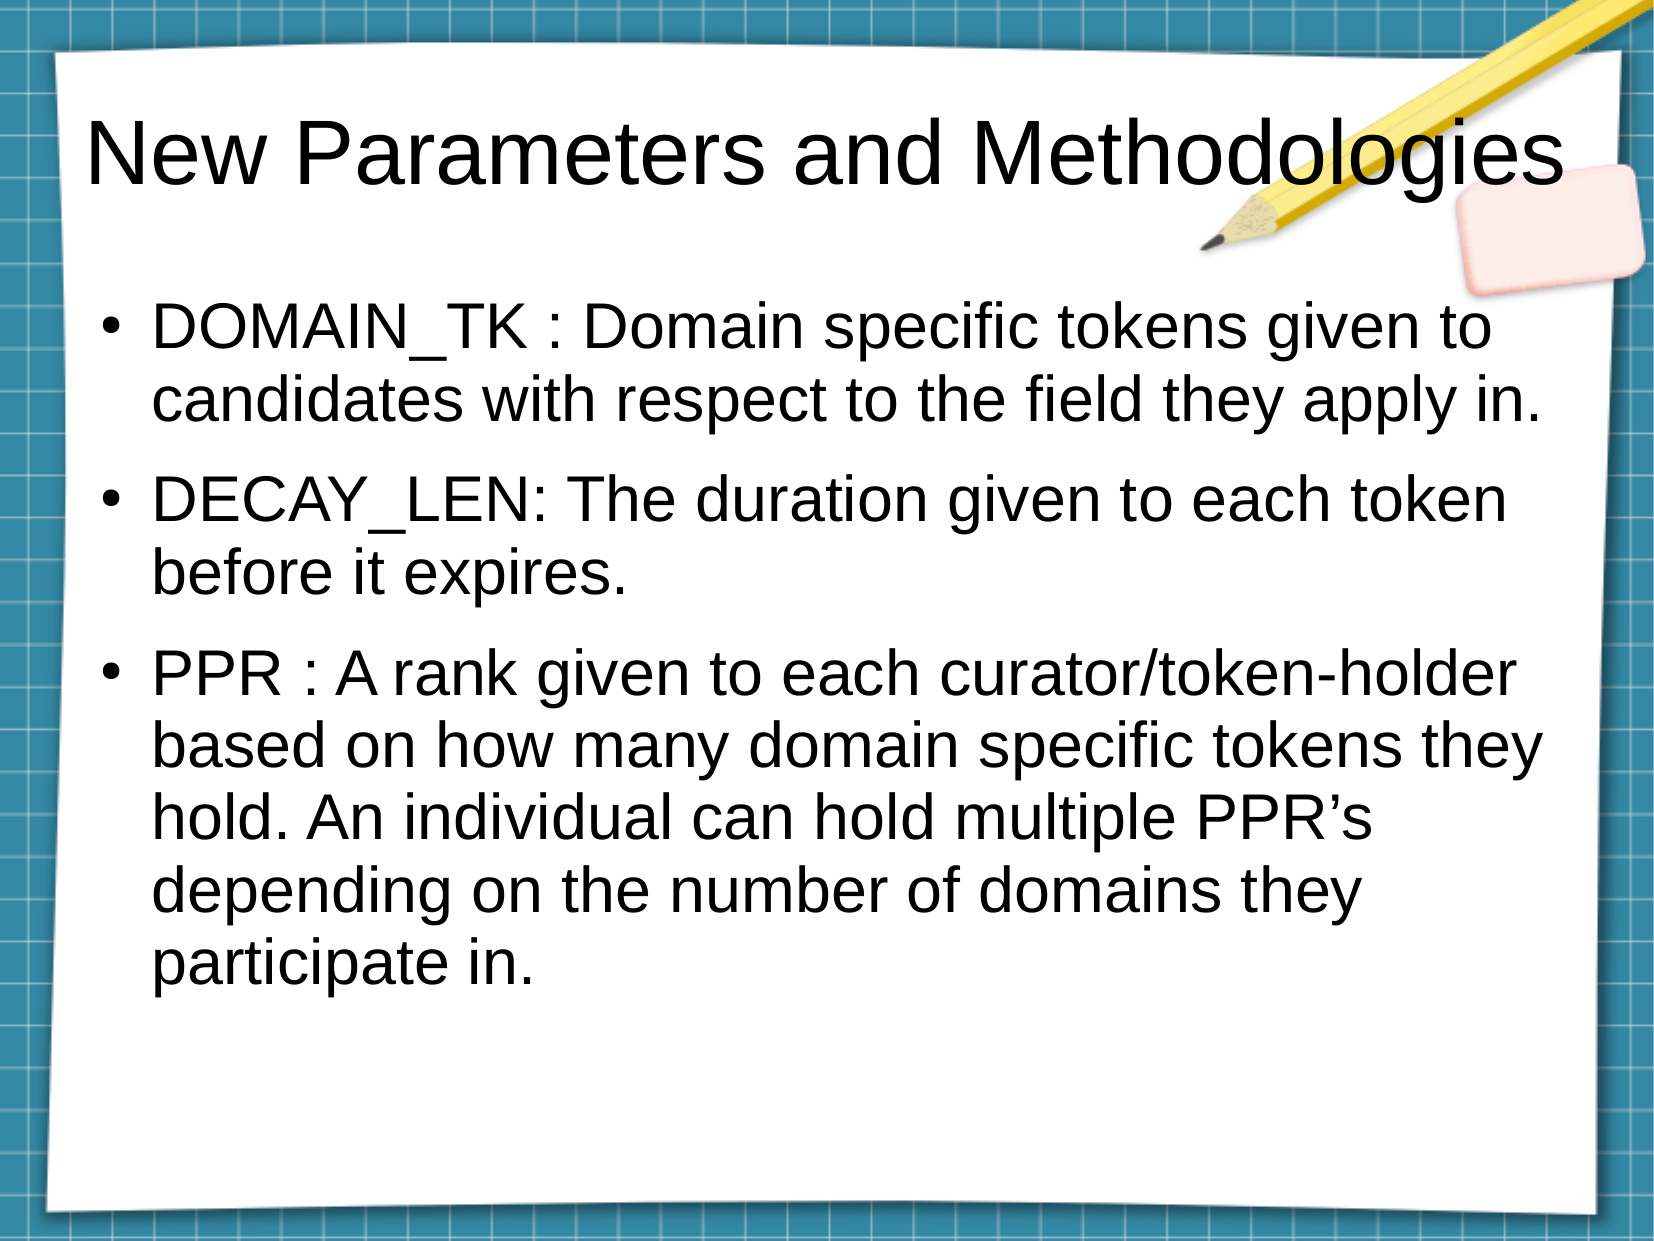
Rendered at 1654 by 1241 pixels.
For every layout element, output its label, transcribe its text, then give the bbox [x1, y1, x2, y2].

picture [0, 0, 1654, 1241]
title New Parameters and Methodologies [82, 49, 1571, 257]
list DOMAIN_TK : Domain specific tokens given to candidates with respect to the field they apply in. DECAY_LEN: The duration given to each token before it expires. PPR : A rank given to each curator/token-holder based on how many domain specific tokens they hold. An individual can hold multiple PPR’s depending on the number of domains they participate in. [82, 290, 1571, 1010]
